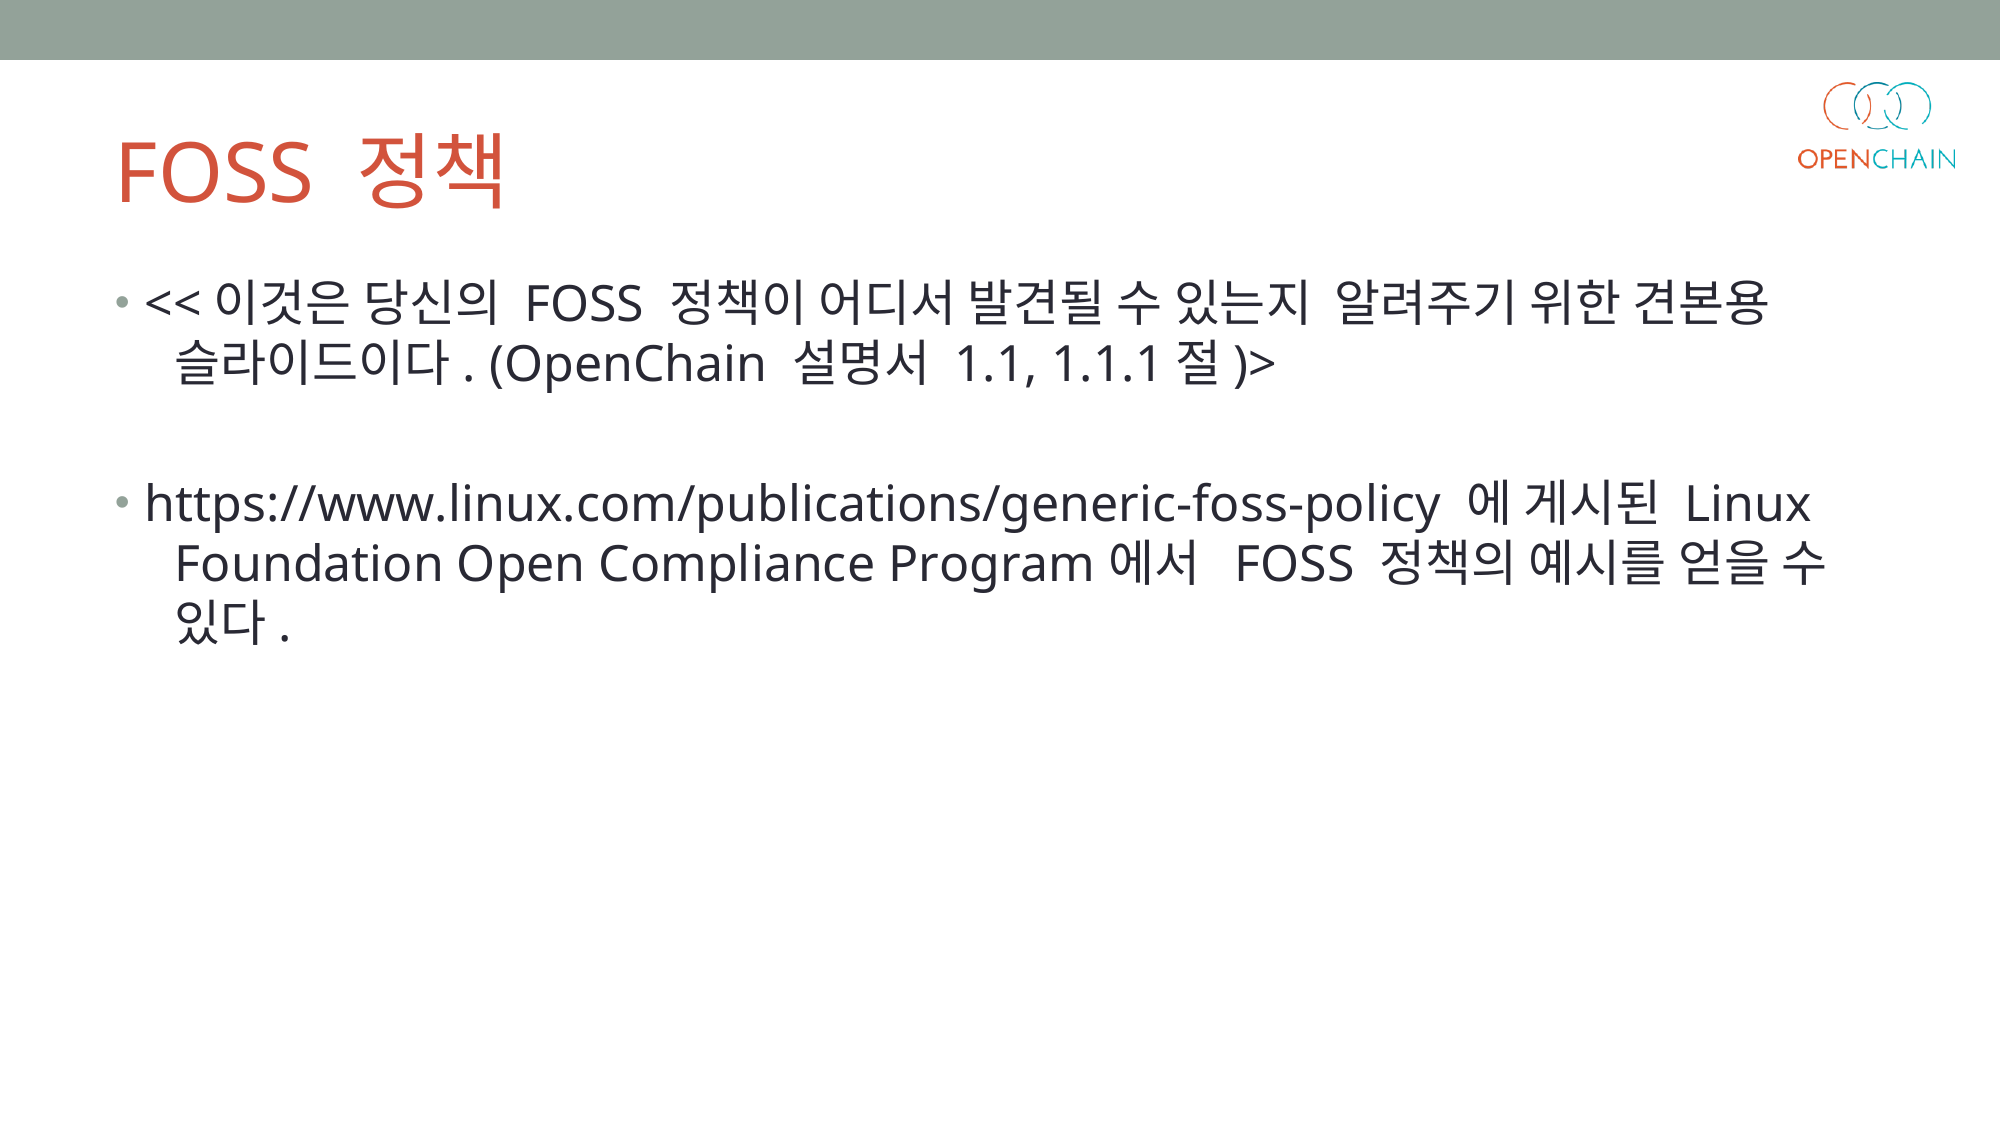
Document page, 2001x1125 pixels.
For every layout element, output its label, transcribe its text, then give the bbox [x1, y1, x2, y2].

list <<이것은 당신의 FOSS 정책이 어디서 발견될 수 있는지 알려주기 위한 견본용 슬라이드이다. (OpenChain 설명서 1.1, 1.1.1절)> https://www.linux.com/publications/generic-foss-policy 에 게시된 Linux Foundation Open Compliance Program에서 FOSS 정책의 예시를 얻을 수 있다. [99, 263, 1900, 1064]
title FOSS 정책 [99, 87, 1900, 251]
